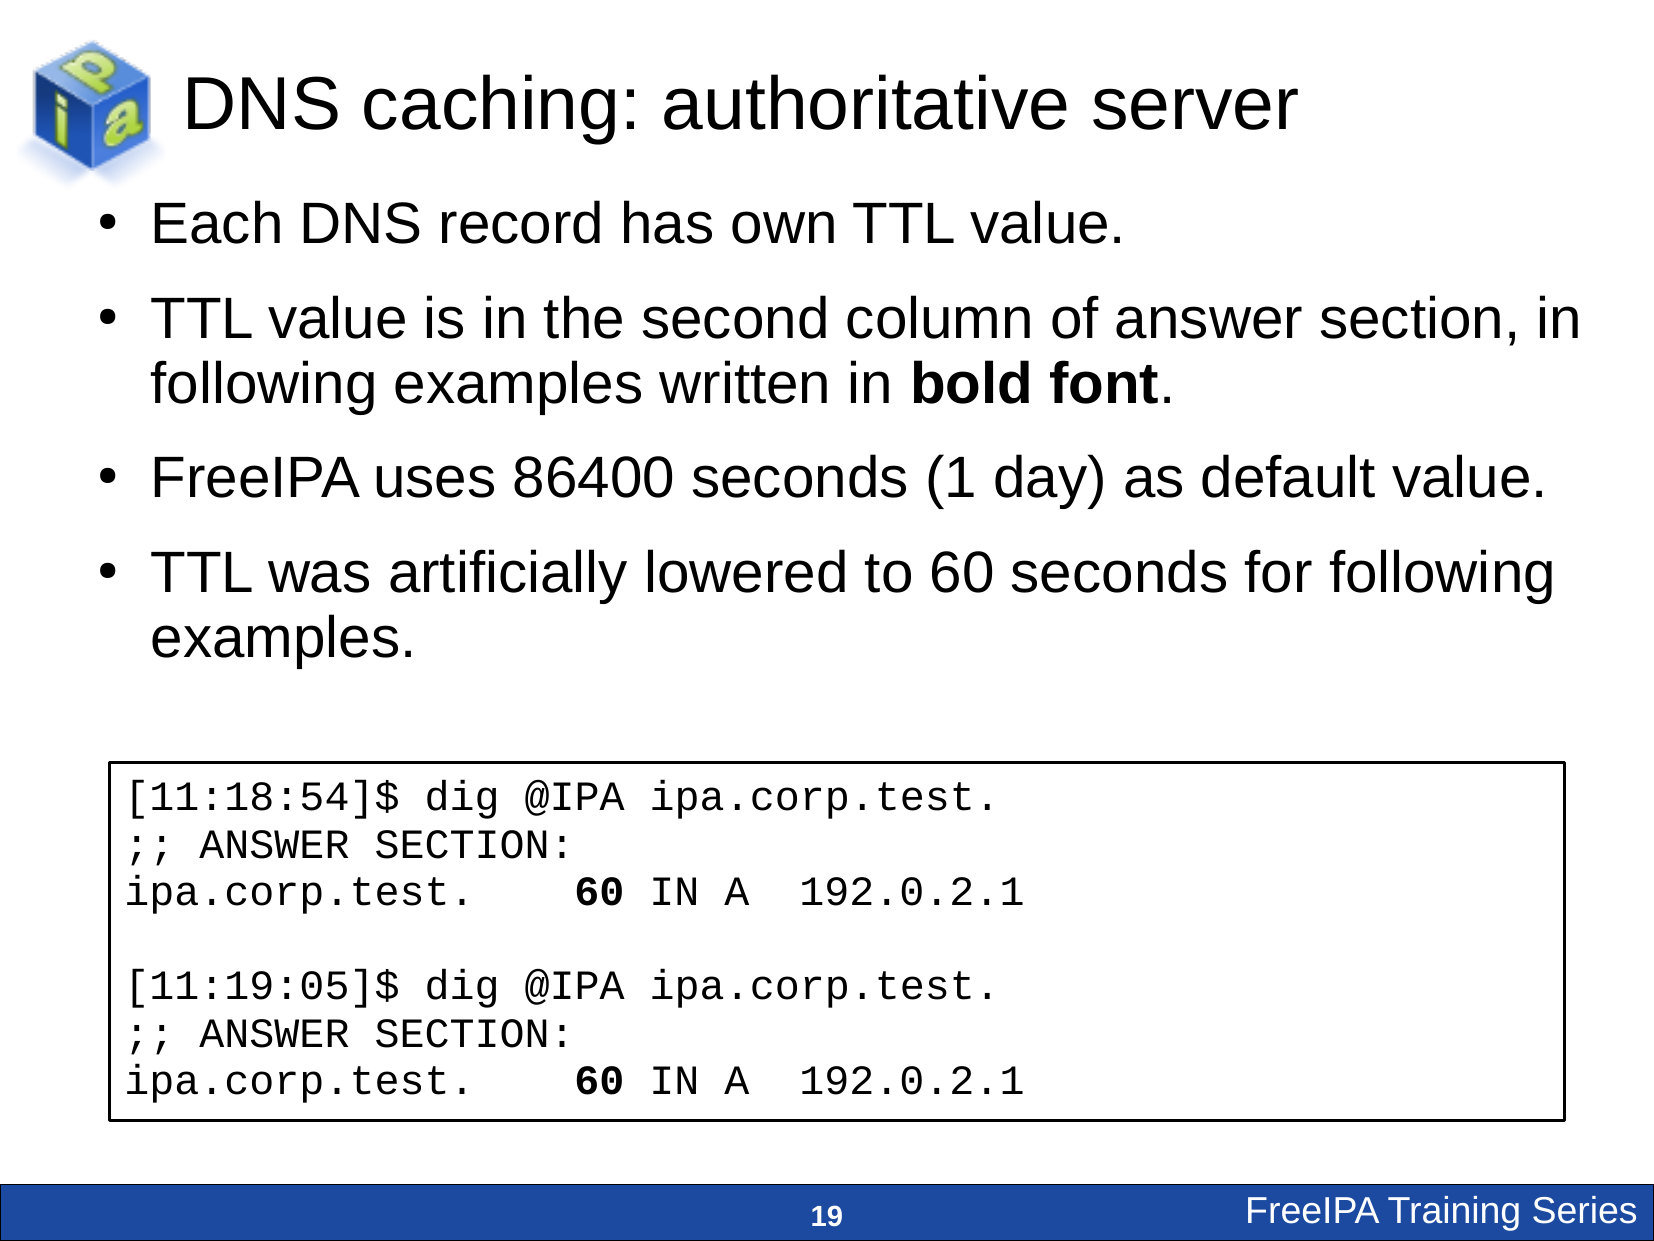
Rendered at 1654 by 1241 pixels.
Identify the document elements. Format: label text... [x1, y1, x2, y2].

list Each DNS record has own TTL value. TTL value is in the second column of answer section, in following examples written in bold font. FreeIPA uses 86400 seconds (1 day) as default value. TTL was artificially lowered to 60 seconds for following examples. [79, 191, 1615, 911]
text_box [11:18:54]$ dig @IPA ipa.corp.test. ;; ANSWER SECTION: ipa.corp.test. 60 IN A 192.0.2.1 [11:19:05]$ dig @IPA ipa.corp.test. ;; ANSWER SECTION: ipa.corp.test. 60 IN A 192.0.2.1 [109, 762, 1565, 1121]
picture [17, 34, 165, 193]
title DNS caching: authoritative server [182, 31, 1579, 177]
